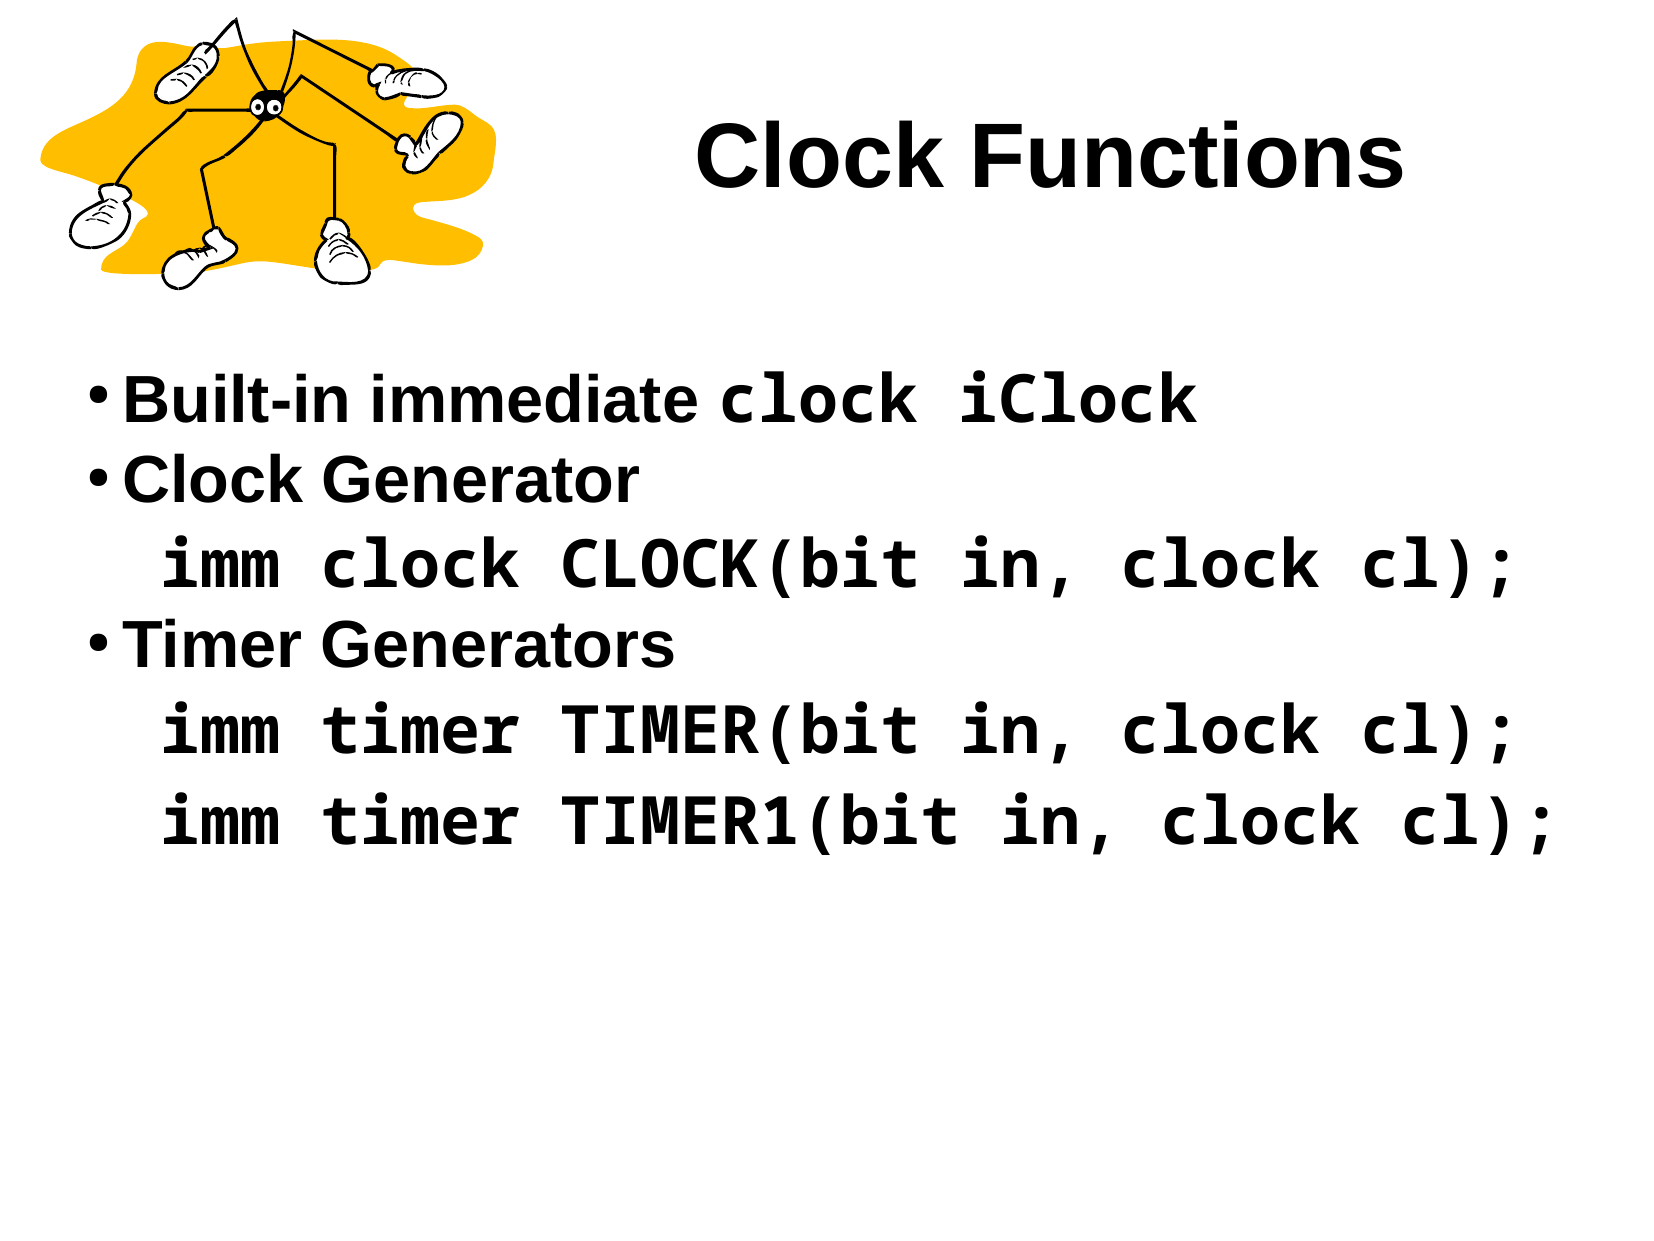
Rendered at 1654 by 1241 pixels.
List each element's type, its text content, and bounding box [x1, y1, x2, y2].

subtitle Built-in immediate clock iClock Clock Generator imm clock CLOCK(bit in, clock cl); Timer Generators imm timer TIMER(bit in, clock cl); imm timer TIMER1(bit in, clock cl); [86, 327, 1575, 1176]
picture [40, 17, 497, 291]
title Clock Functions [531, 49, 1571, 327]
